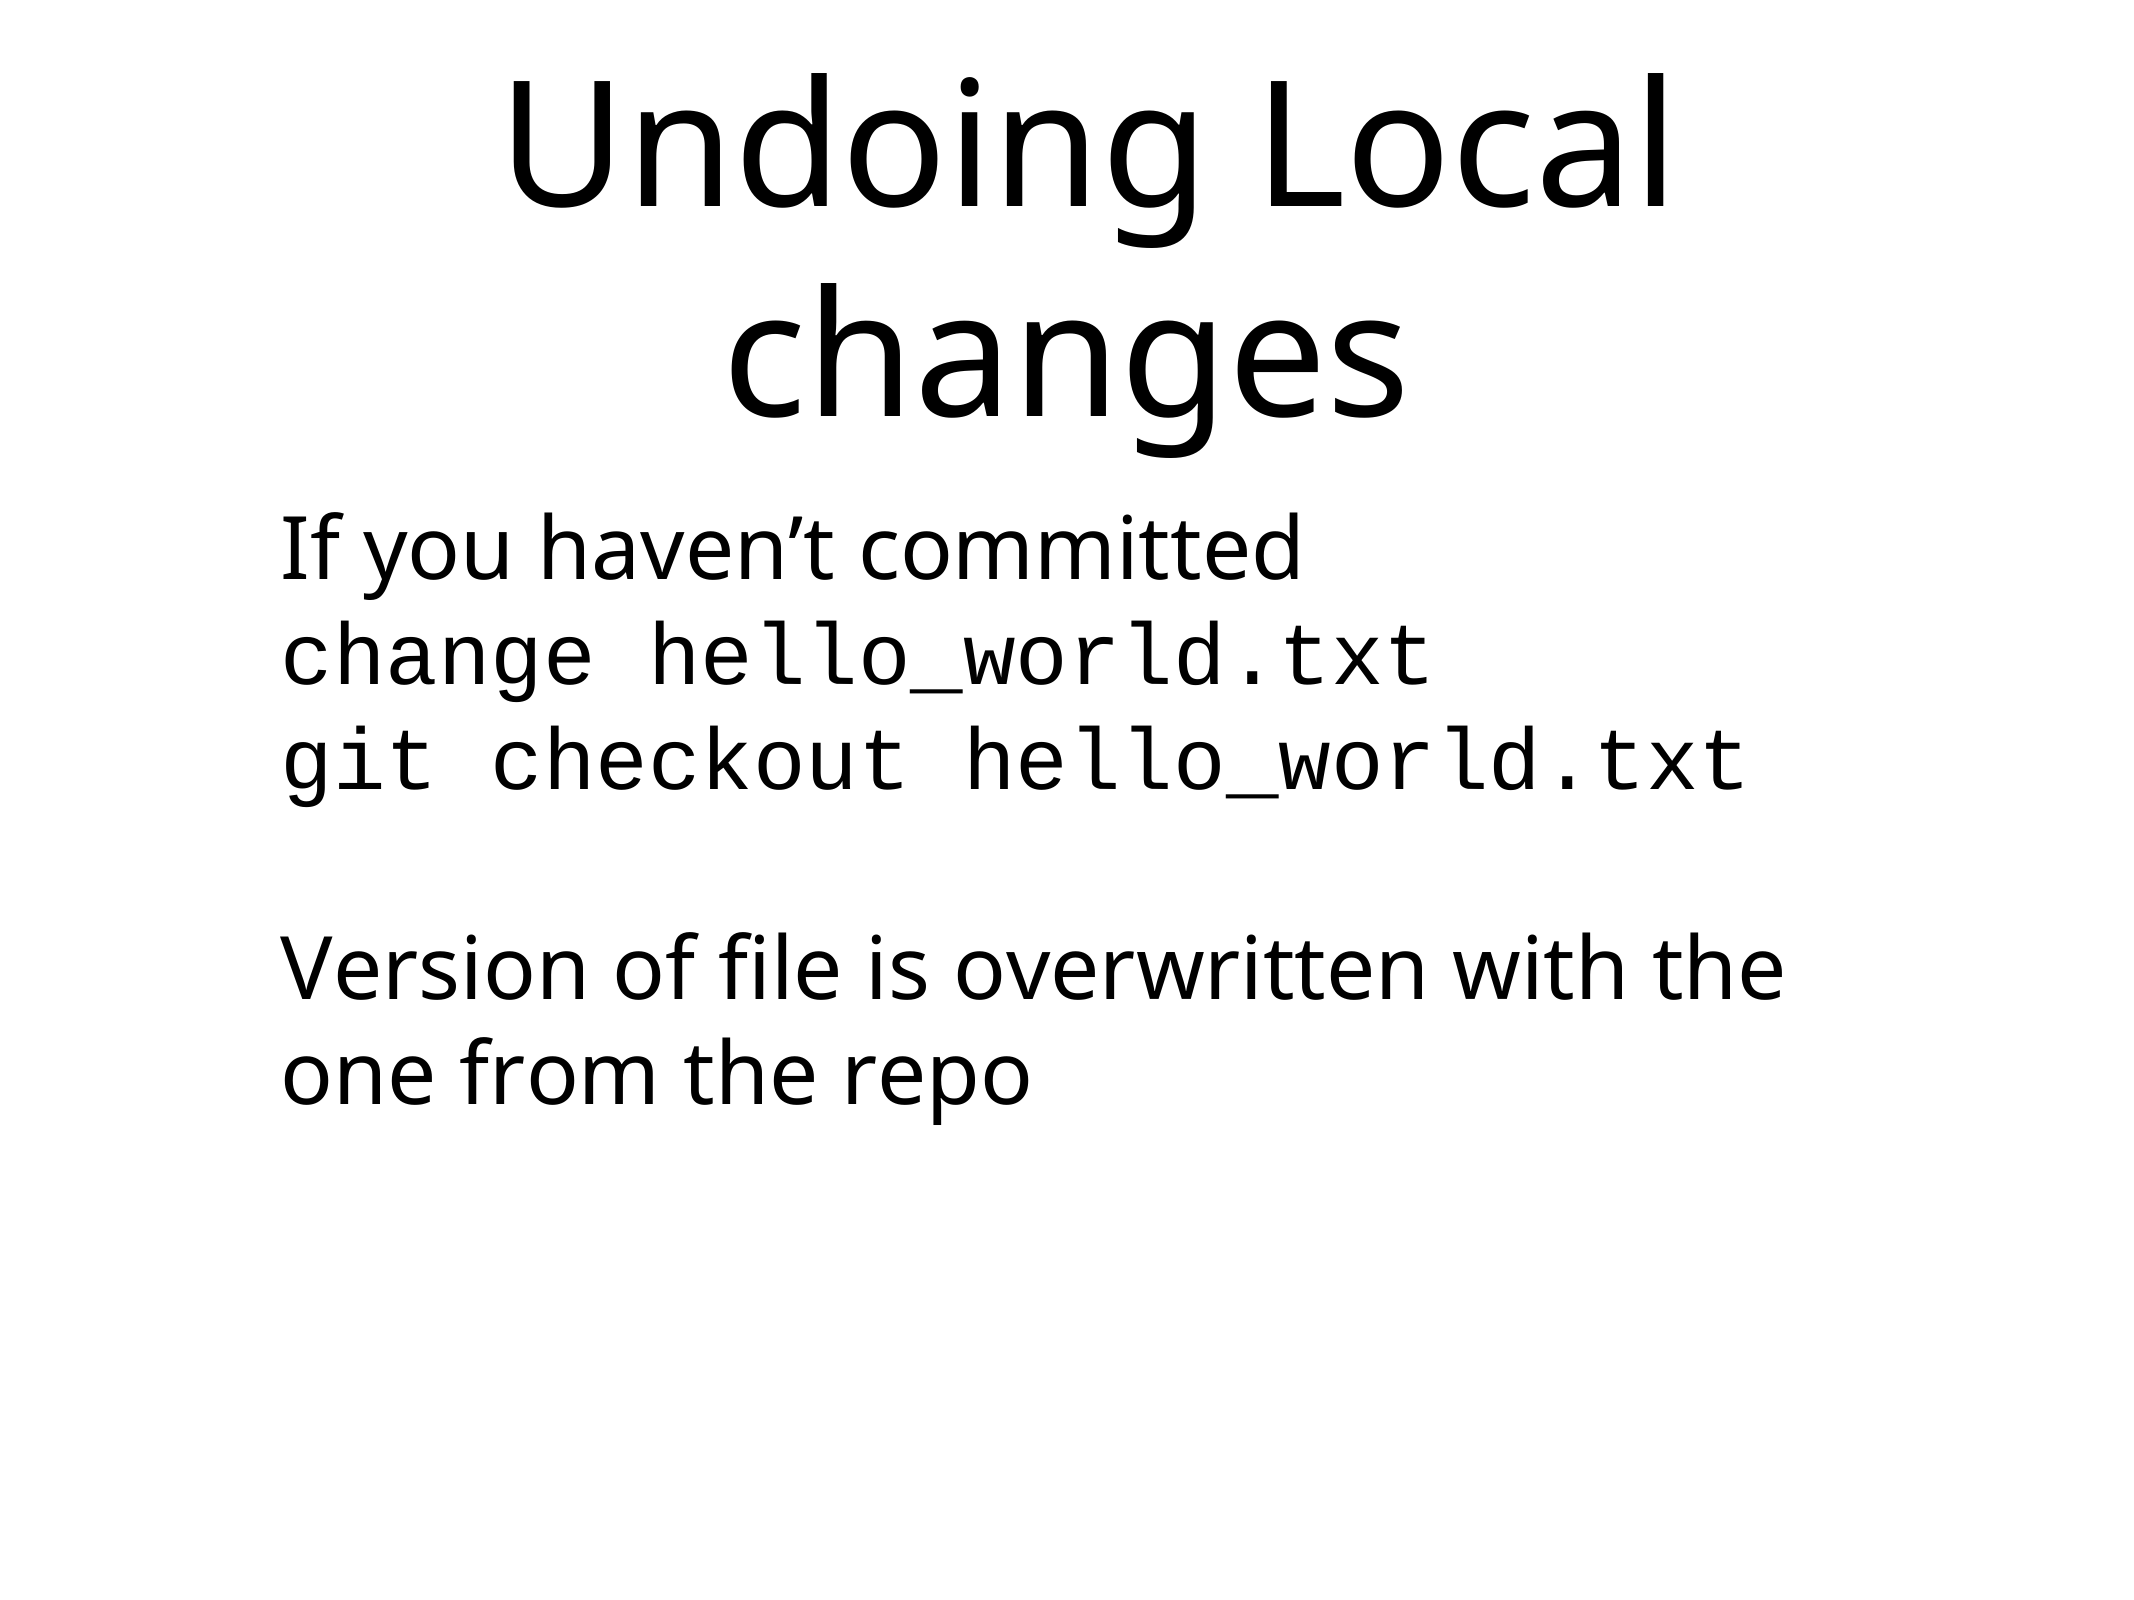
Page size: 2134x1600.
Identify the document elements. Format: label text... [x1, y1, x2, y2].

text_box If you haven’t committed change hello_world.txt git checkout hello_world.txt Version of file is overwritten with the one from the repo [280, 491, 1796, 1228]
title Undoing Local changes [208, 41, 1925, 442]
